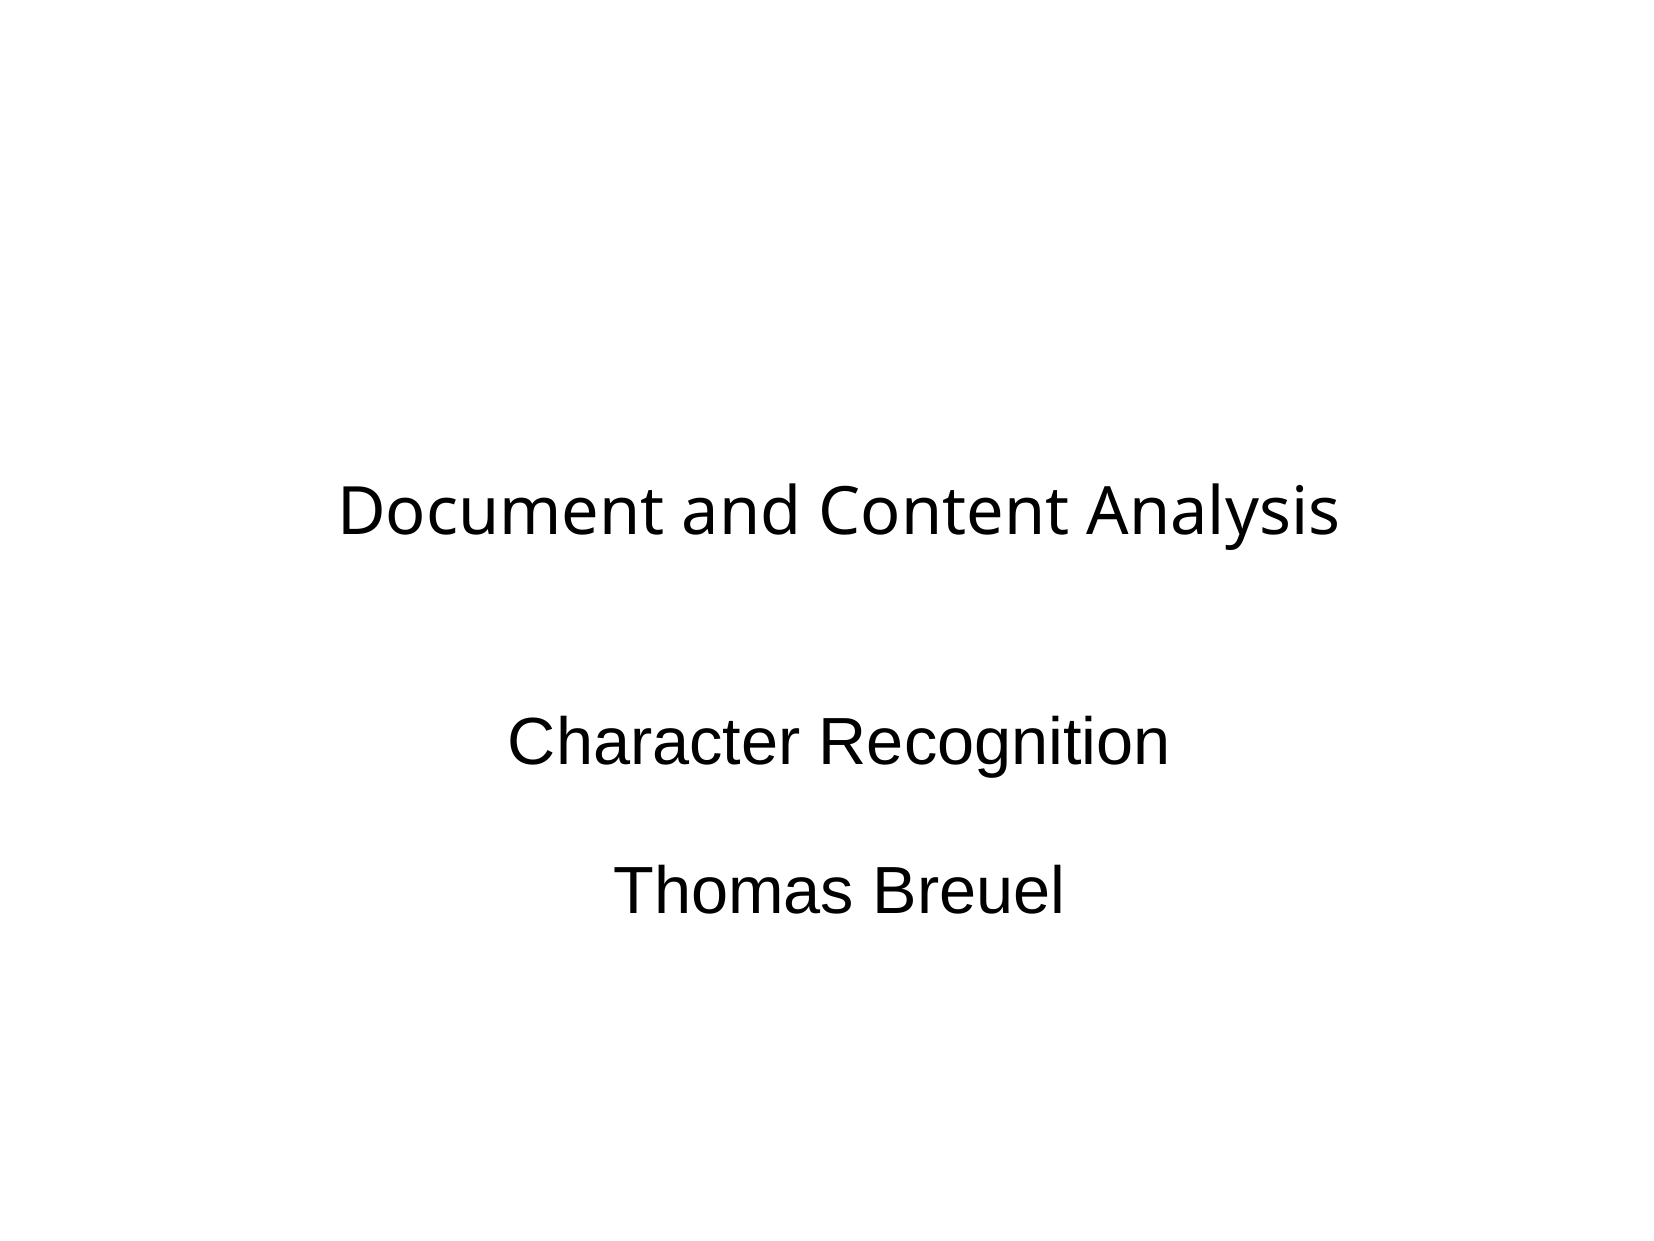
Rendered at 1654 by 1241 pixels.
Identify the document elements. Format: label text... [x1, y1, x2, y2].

subtitle Document and Content Analysis Character Recognition Thomas Breuel [25, 226, 1654, 1166]
